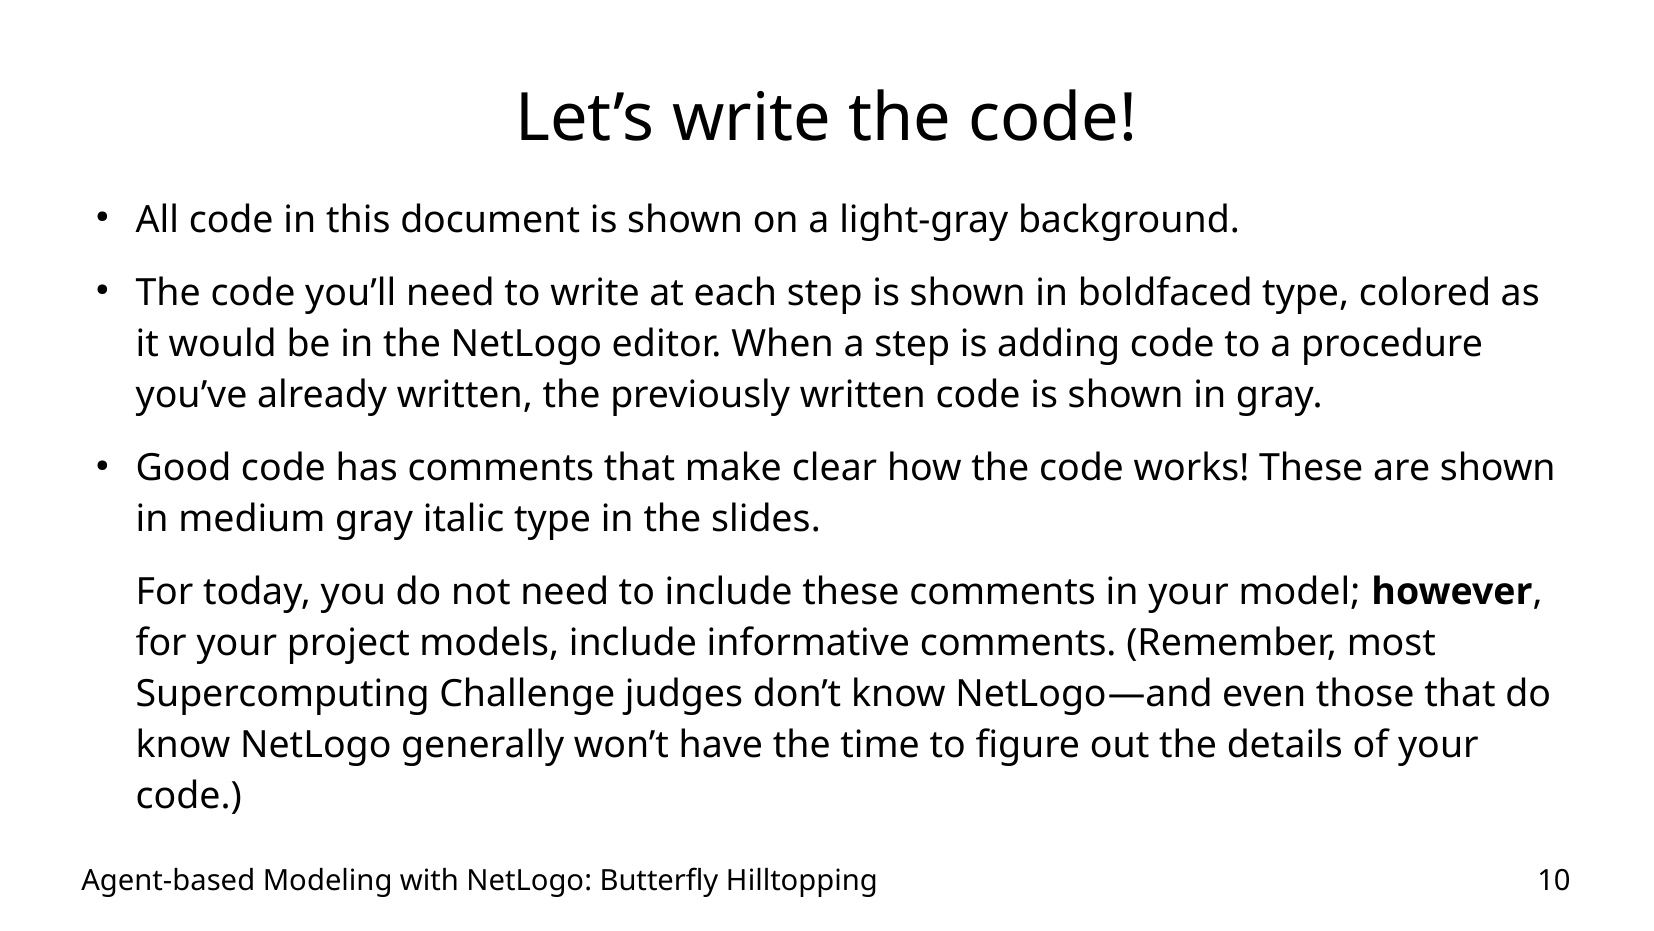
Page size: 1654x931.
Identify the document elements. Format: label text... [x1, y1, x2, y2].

title Let’s write the code! [82, 37, 1571, 192]
list All code in this document is shown on a light-gray background. The code you’ll need to write at each step is shown in boldfaced type, colored as it would be in the NetLogo editor. When a step is adding code to a procedure you’ve already written, the previously written code is shown in gray. Good code has comments that make clear how the code works! These are shown in medium gray italic type in the slides. For today, you do not need to include these comments in your model; however, for your project models, include informative comments. (Remember, most Supercomputing Challenge judges don’t know NetLogo—and even those that do know NetLogo generally won’t have the time to figure out the details of your code.) [82, 192, 1571, 835]
